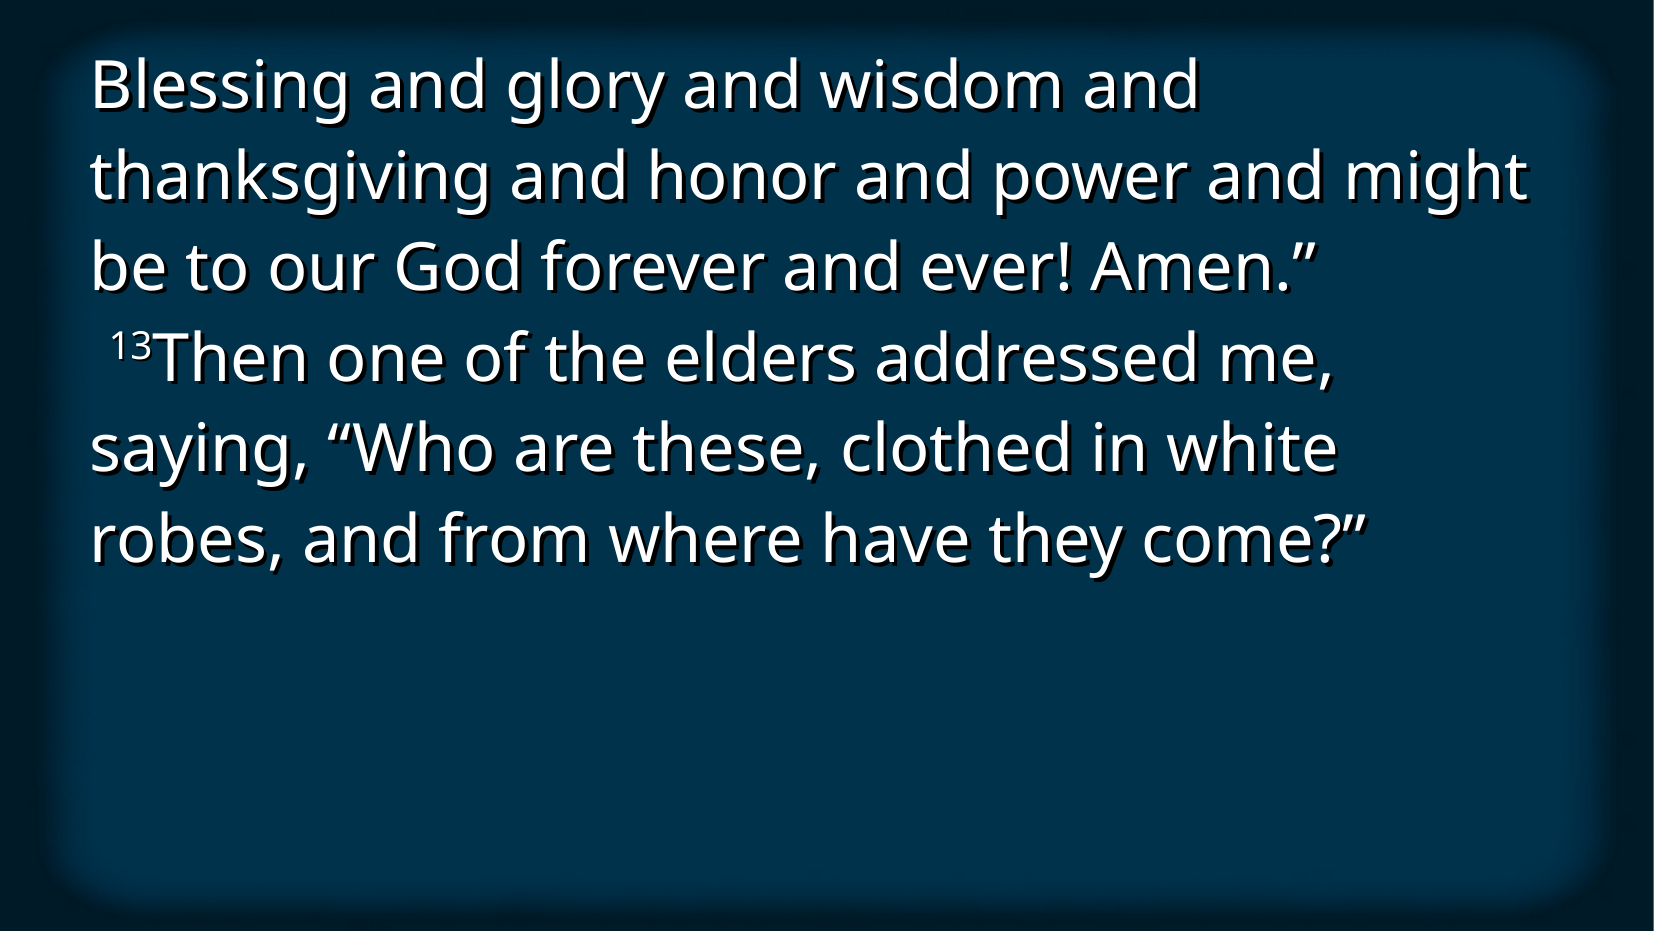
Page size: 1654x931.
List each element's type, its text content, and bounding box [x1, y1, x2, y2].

text_box Blessing and glory and wisdom and thanksgiving and honor and power and might be to our God forever and ever! Amen.” 13Then one of the elders addressed me, saying, “Who are these, clothed in white robes, and from where have they come?” [75, 30, 1561, 578]
picture [0, 0, 1654, 931]
